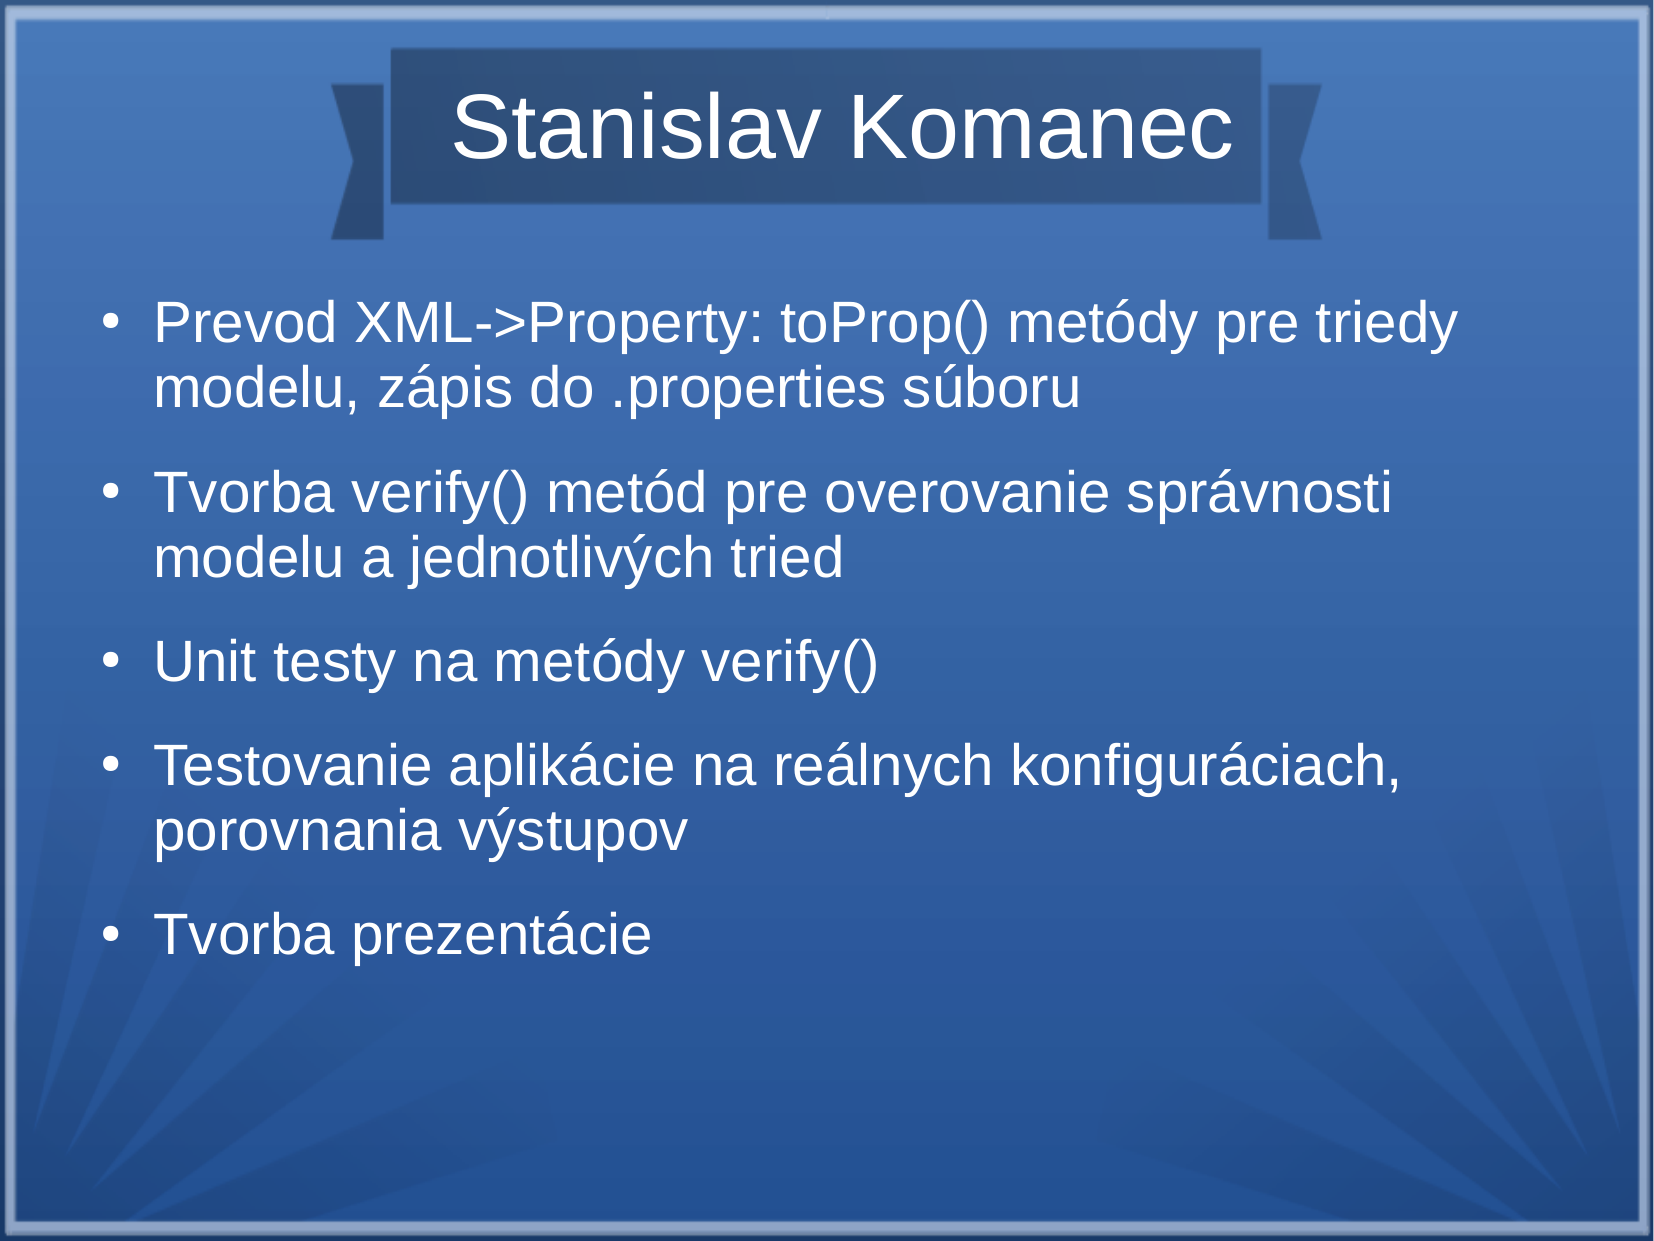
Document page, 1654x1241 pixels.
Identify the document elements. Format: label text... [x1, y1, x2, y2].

picture [0, 0, 1654, 1241]
list Prevod XML->Property: toProp() metódy pre triedy modelu, zápis do .properties súboru Tvorba verify() metód pre overovanie správnosti modelu a jednotlivých tried Unit testy na metódy verify() Testovanie aplikácie na reálnych konfiguráciach, porovnania výstupov Tvorba prezentácie [82, 290, 1538, 1241]
title Stanislav Komanec [389, 49, 1264, 205]
